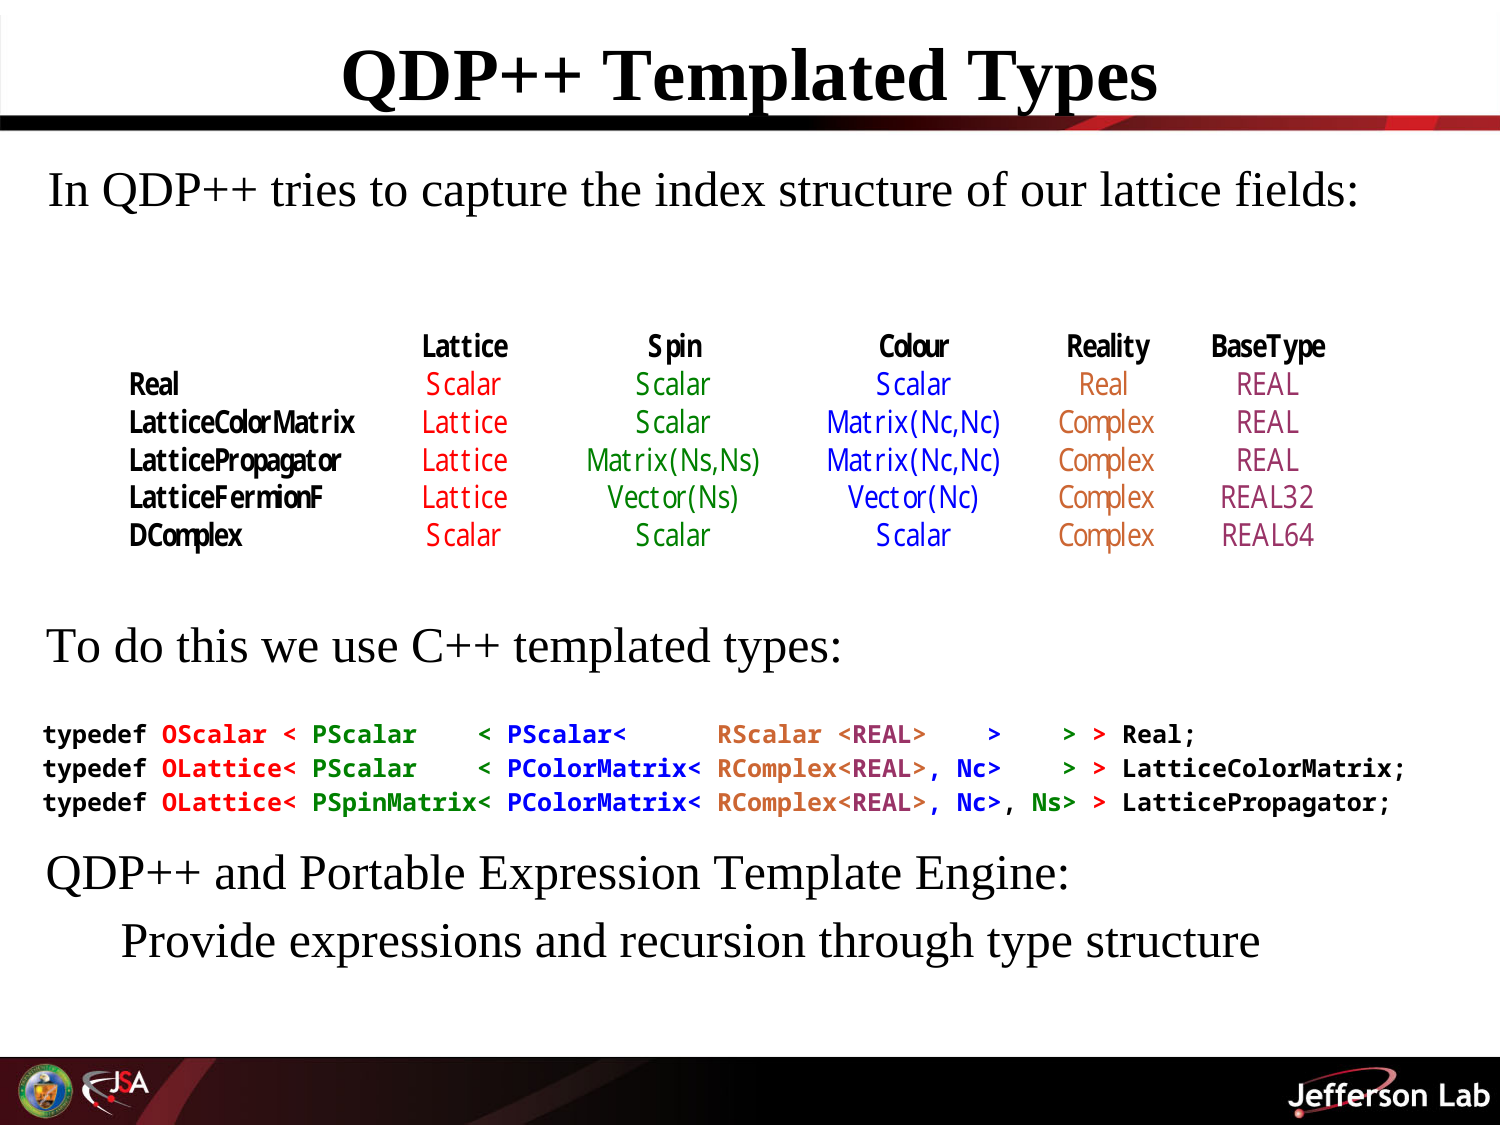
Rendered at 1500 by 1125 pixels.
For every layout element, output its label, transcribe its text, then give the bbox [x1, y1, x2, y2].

title QDP++ Templated Types [112, 0, 1388, 151]
list In QDP++ tries to capture the index structure of our lattice fields: [47, 161, 1448, 591]
list QDP++ and Portable Expression Template Engine: Provide expressions and recursion through type structure [45, 844, 1446, 1050]
picture [0, 0, 1500, 1125]
text_box typedef OScalar < PScalar < PScalar< RScalar <REAL> > > > Real; typedef OLattice< PScalar < PColorMatrix< RComplex<REAL>, Nc> > > LatticeColorMatrix; typedef OLattice< PSpinMatrix< PColorMatrix< RComplex<REAL>, Nc>, Ns> > LatticePropagator; [27, 709, 1442, 810]
list To do this we use C++ templated types: [45, 618, 1447, 706]
